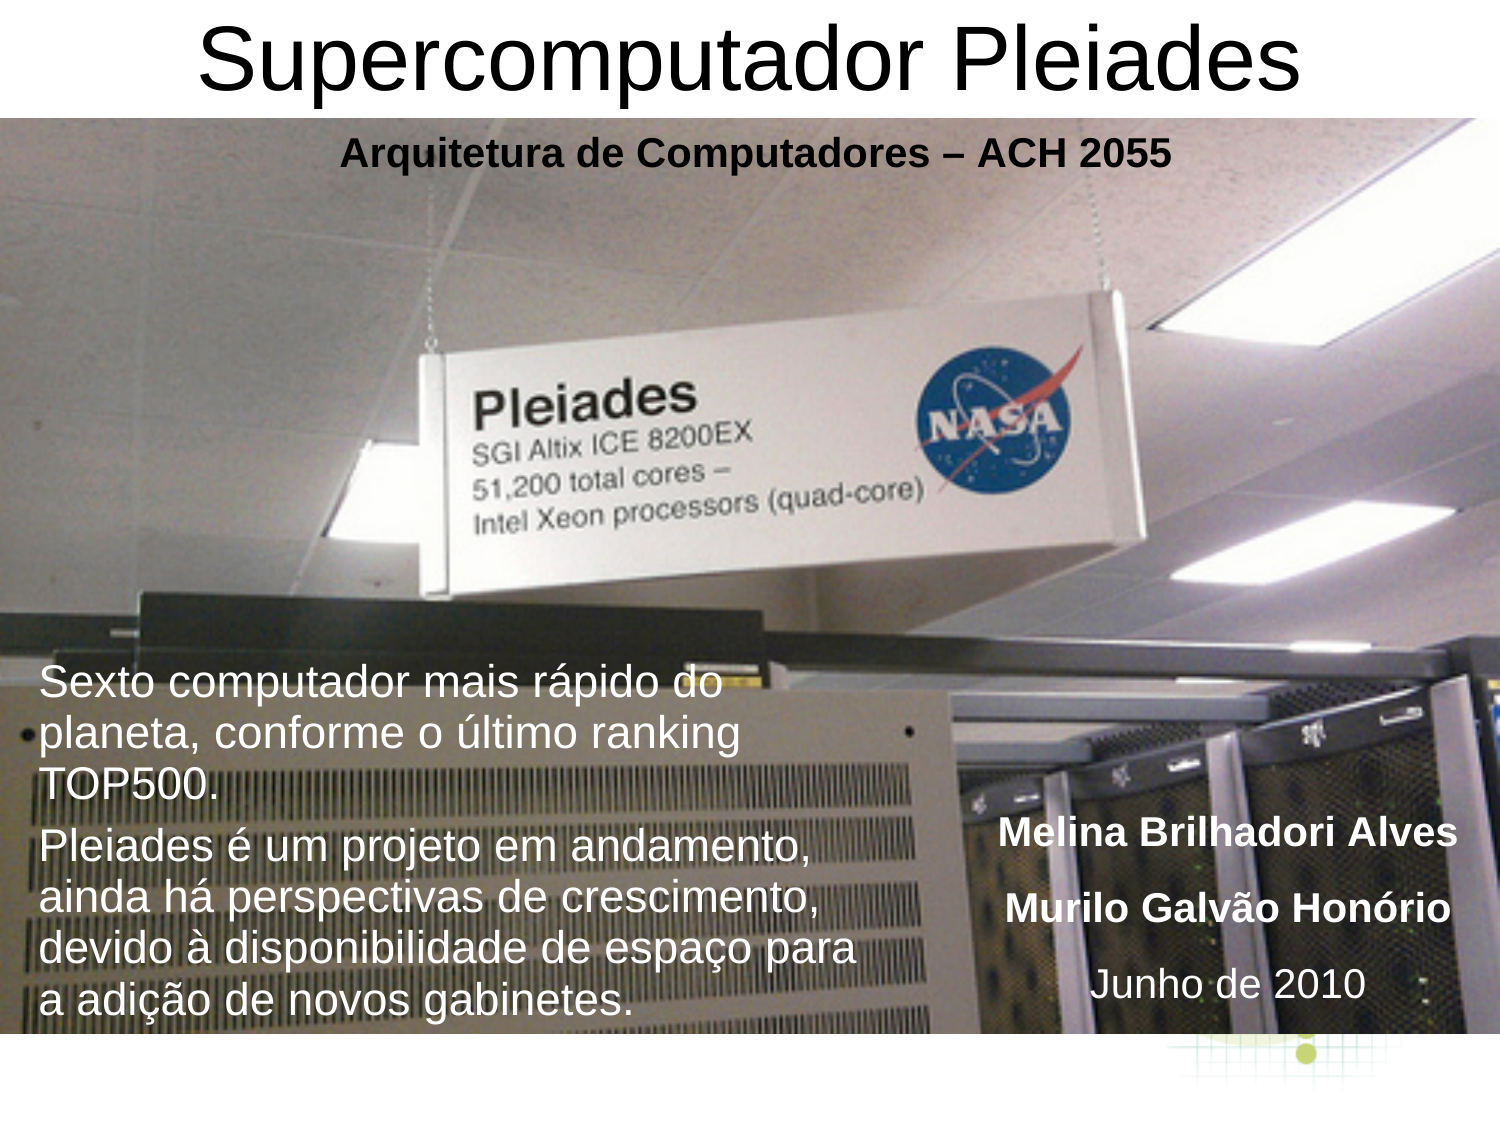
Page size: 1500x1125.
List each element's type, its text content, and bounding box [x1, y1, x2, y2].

text_box Melina Brilhadori Alves Murilo Galvão Honório Junho de 2010 [974, 797, 1483, 1015]
title Supercomputador Pleiades [112, 0, 1388, 119]
text_box Arquitetura de Computadores – ACH 2055 [147, 118, 1365, 184]
text_box Sexto computador mais rápido do planeta, conforme o último ranking TOP500. Pleiades é um projeto em andamento, ainda há perspectivas de crescimento, devido à disponibilidade de espaço para a adição de novos gabinetes. [23, 648, 886, 1093]
picture [0, 118, 1500, 1098]
